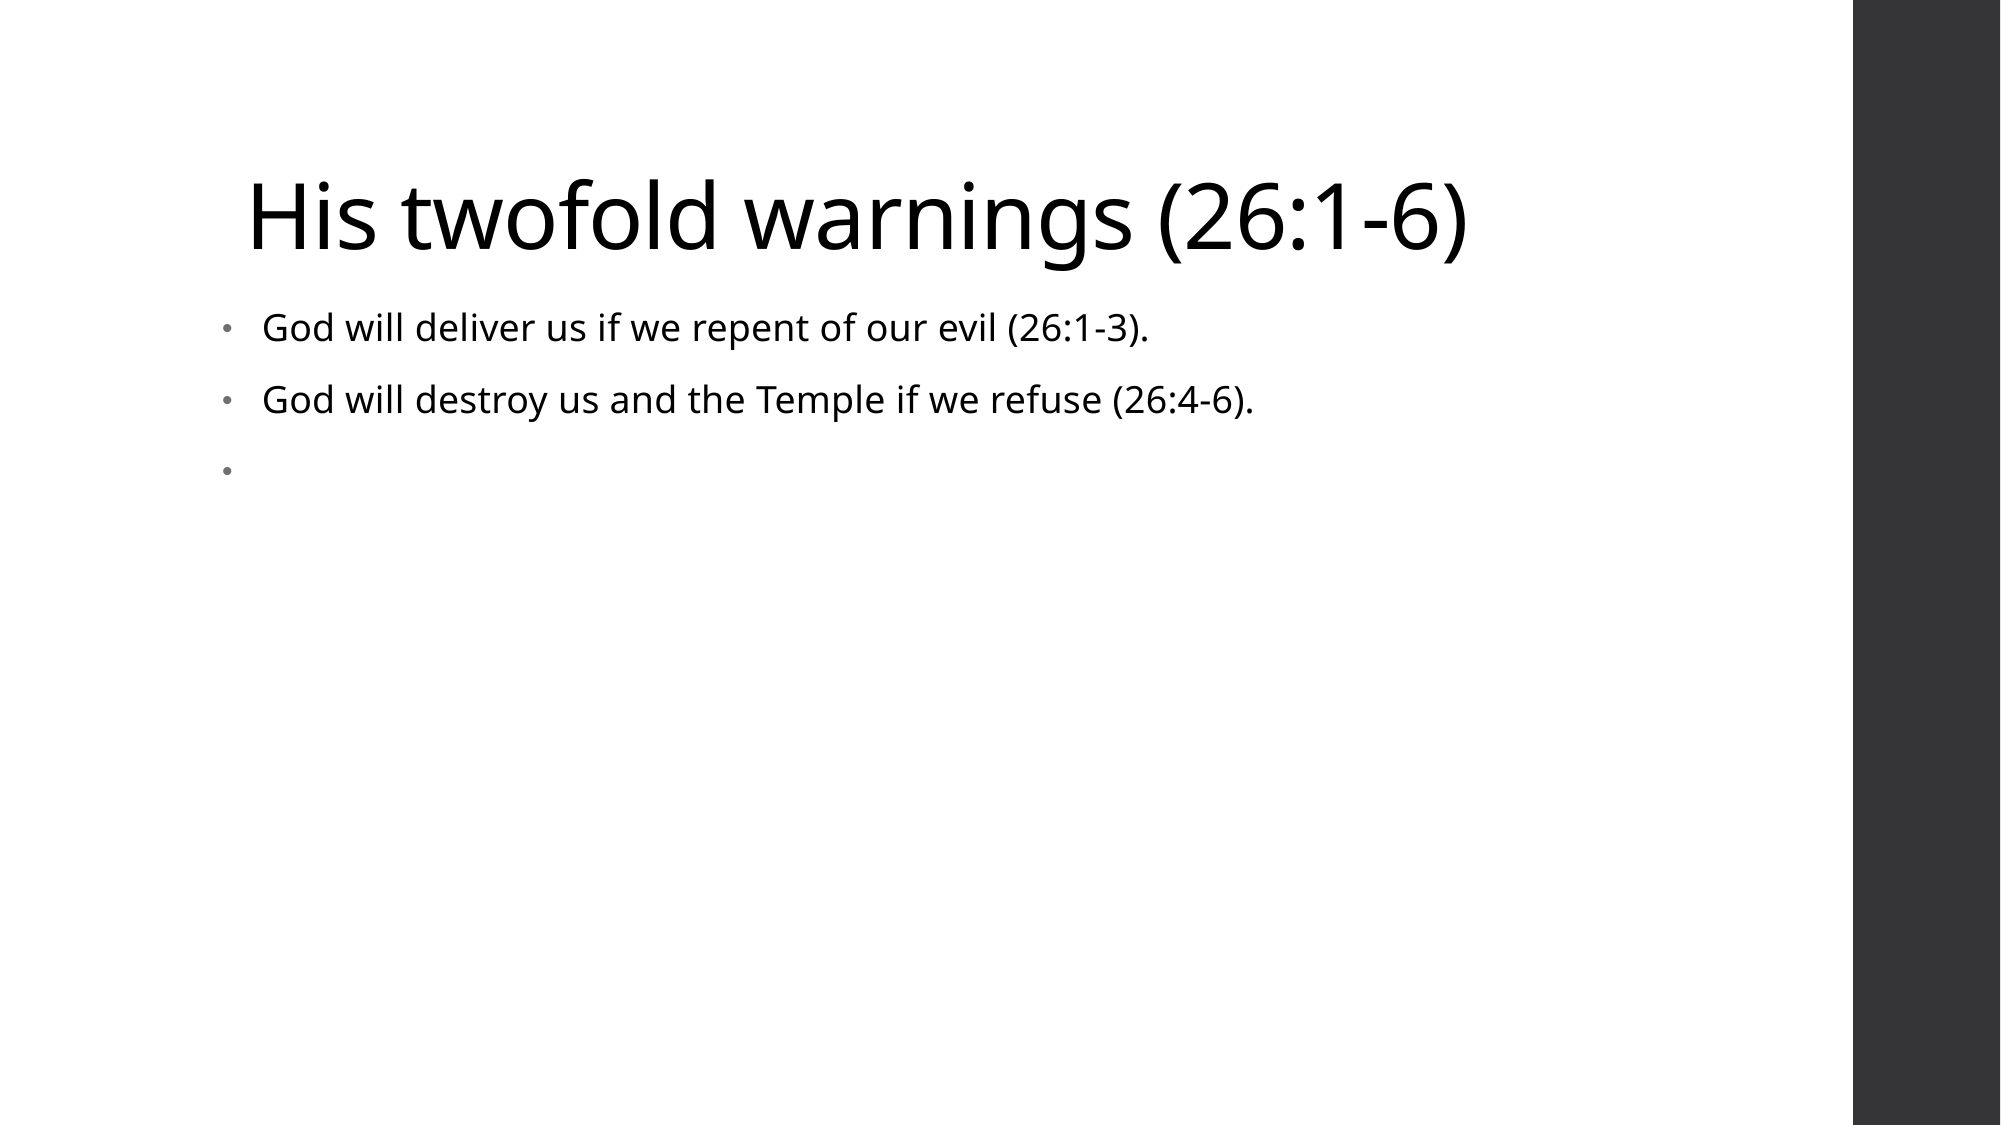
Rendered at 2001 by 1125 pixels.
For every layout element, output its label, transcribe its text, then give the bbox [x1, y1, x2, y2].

title His twofold warnings (26:1-6) [206, 60, 1797, 278]
list God will deliver us if we repent of our evil (26:1-3). God will destroy us and the Temple if we refuse (26:4-6). [206, 299, 1617, 1014]
